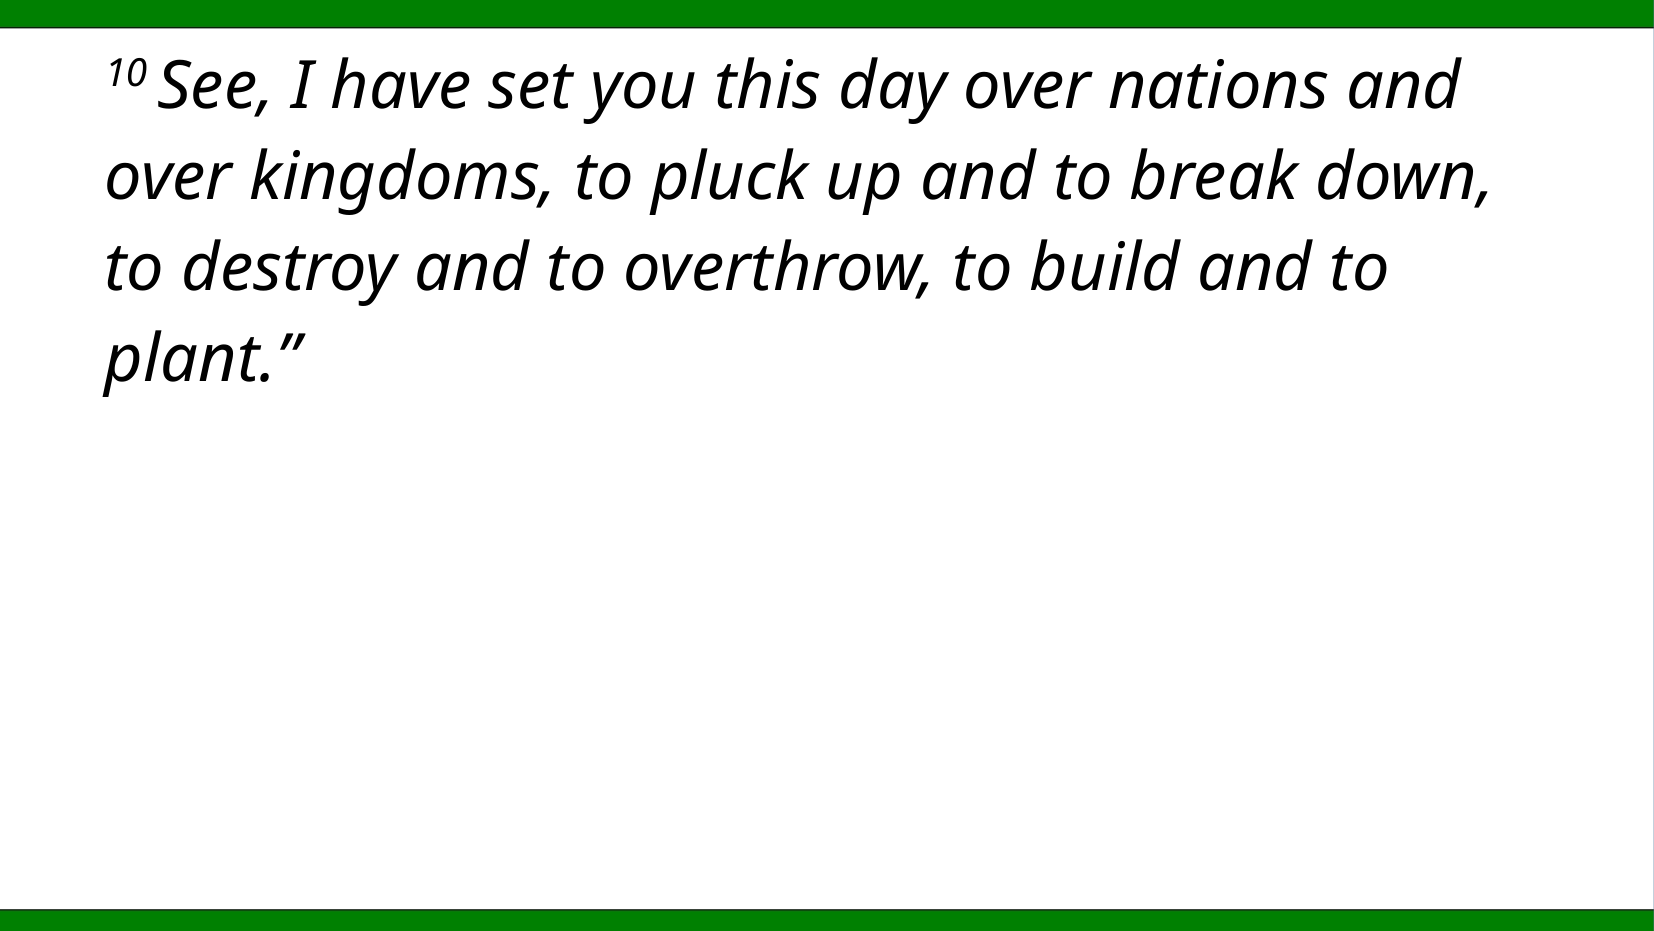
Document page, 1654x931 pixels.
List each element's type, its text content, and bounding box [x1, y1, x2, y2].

picture [0, 0, 1654, 931]
text_box 10 See, I have set you this day over nations and over kingdoms, to pluck up and to break down, to destroy and to overthrow, to build and to plant.” [90, 30, 1576, 400]
